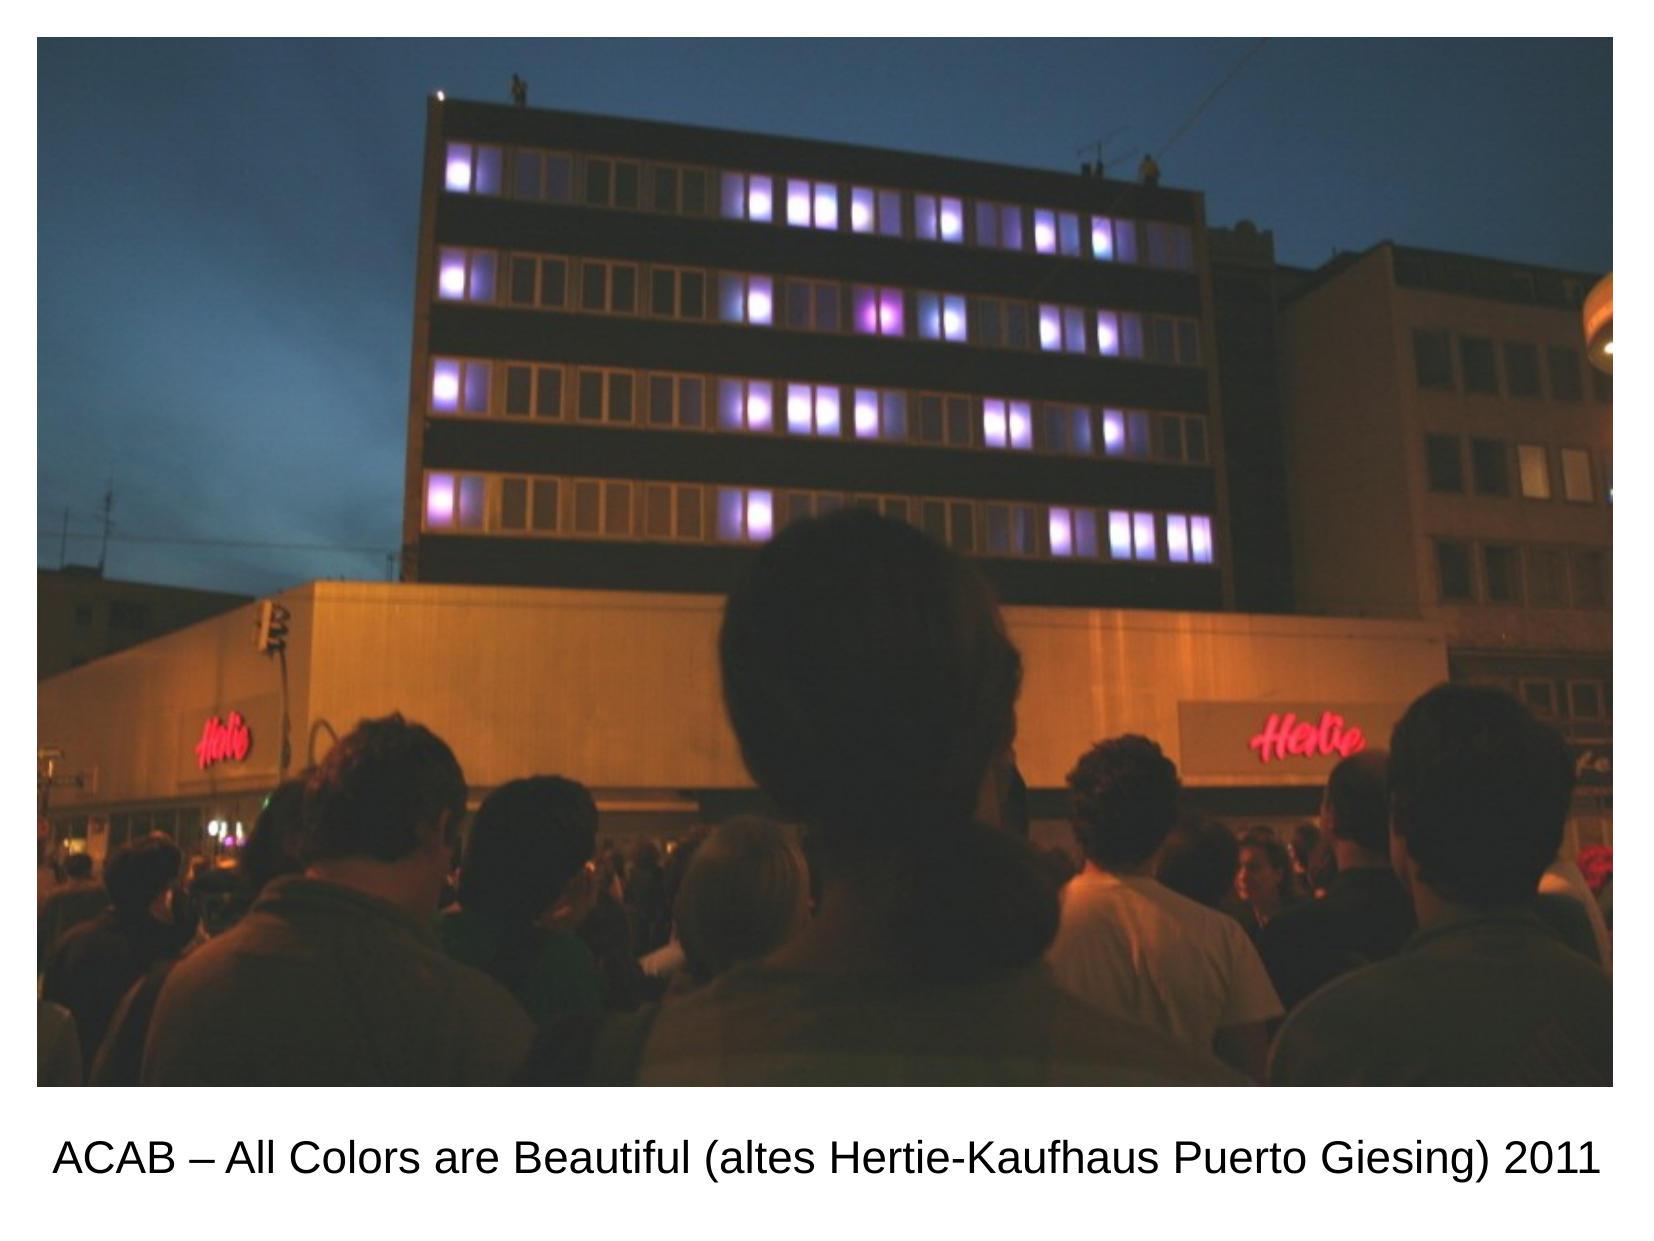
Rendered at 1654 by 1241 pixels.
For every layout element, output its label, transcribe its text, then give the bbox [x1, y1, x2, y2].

text_box ACAB – All Colors are Beautiful (altes Hertie-Kaufhaus Puerto Giesing) 2011 [37, 1125, 1619, 1192]
picture [37, 37, 1613, 1087]
